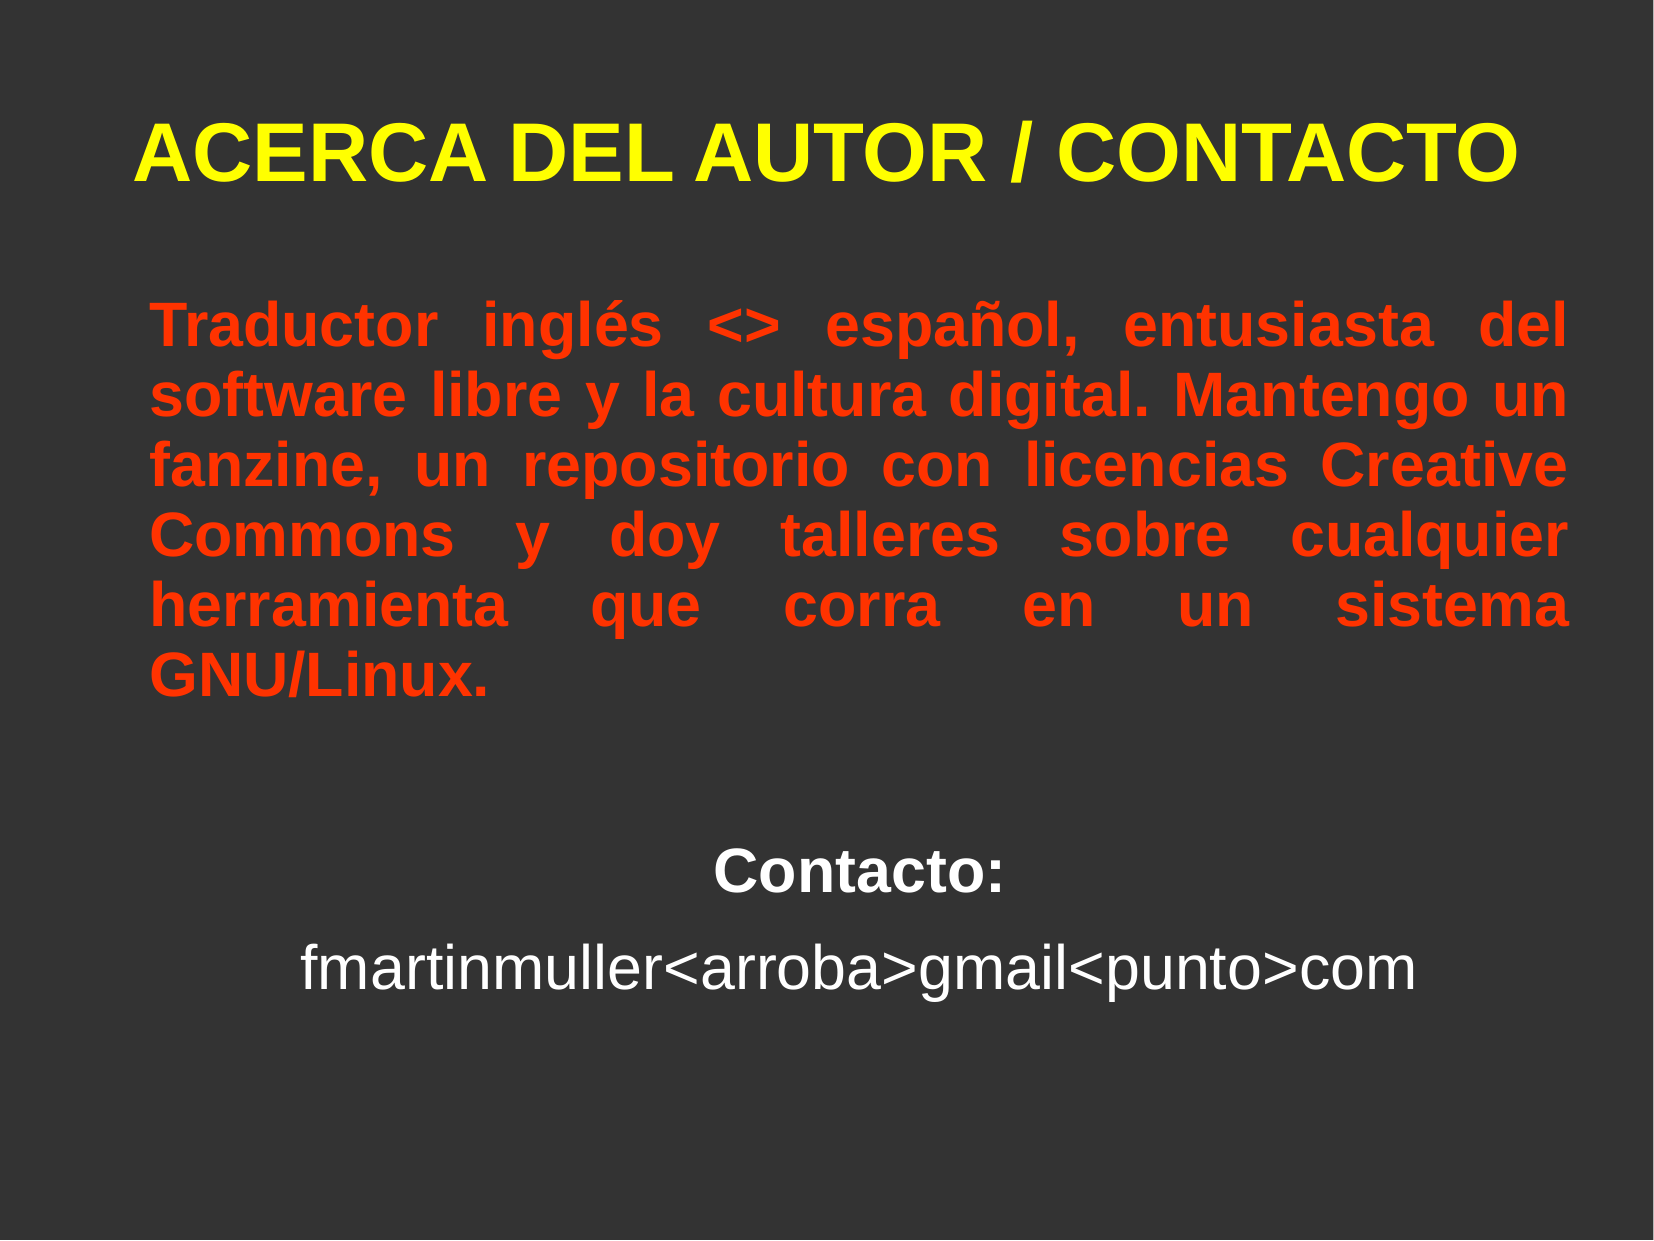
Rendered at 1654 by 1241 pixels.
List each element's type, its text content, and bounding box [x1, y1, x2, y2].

list Traductor inglés <> español, entusiasta del software libre y la cultura digital. Mantengo un fanzine, un repositorio con licencias Creative Commons y doy talleres sobre cualquier herramienta que corra en un sistema GNU/Linux. Contacto: fmartinmuller<arroba>gmail<punto>com [82, 290, 1571, 1010]
title ACERCA DEL AUTOR / CONTACTO [82, 49, 1571, 257]
